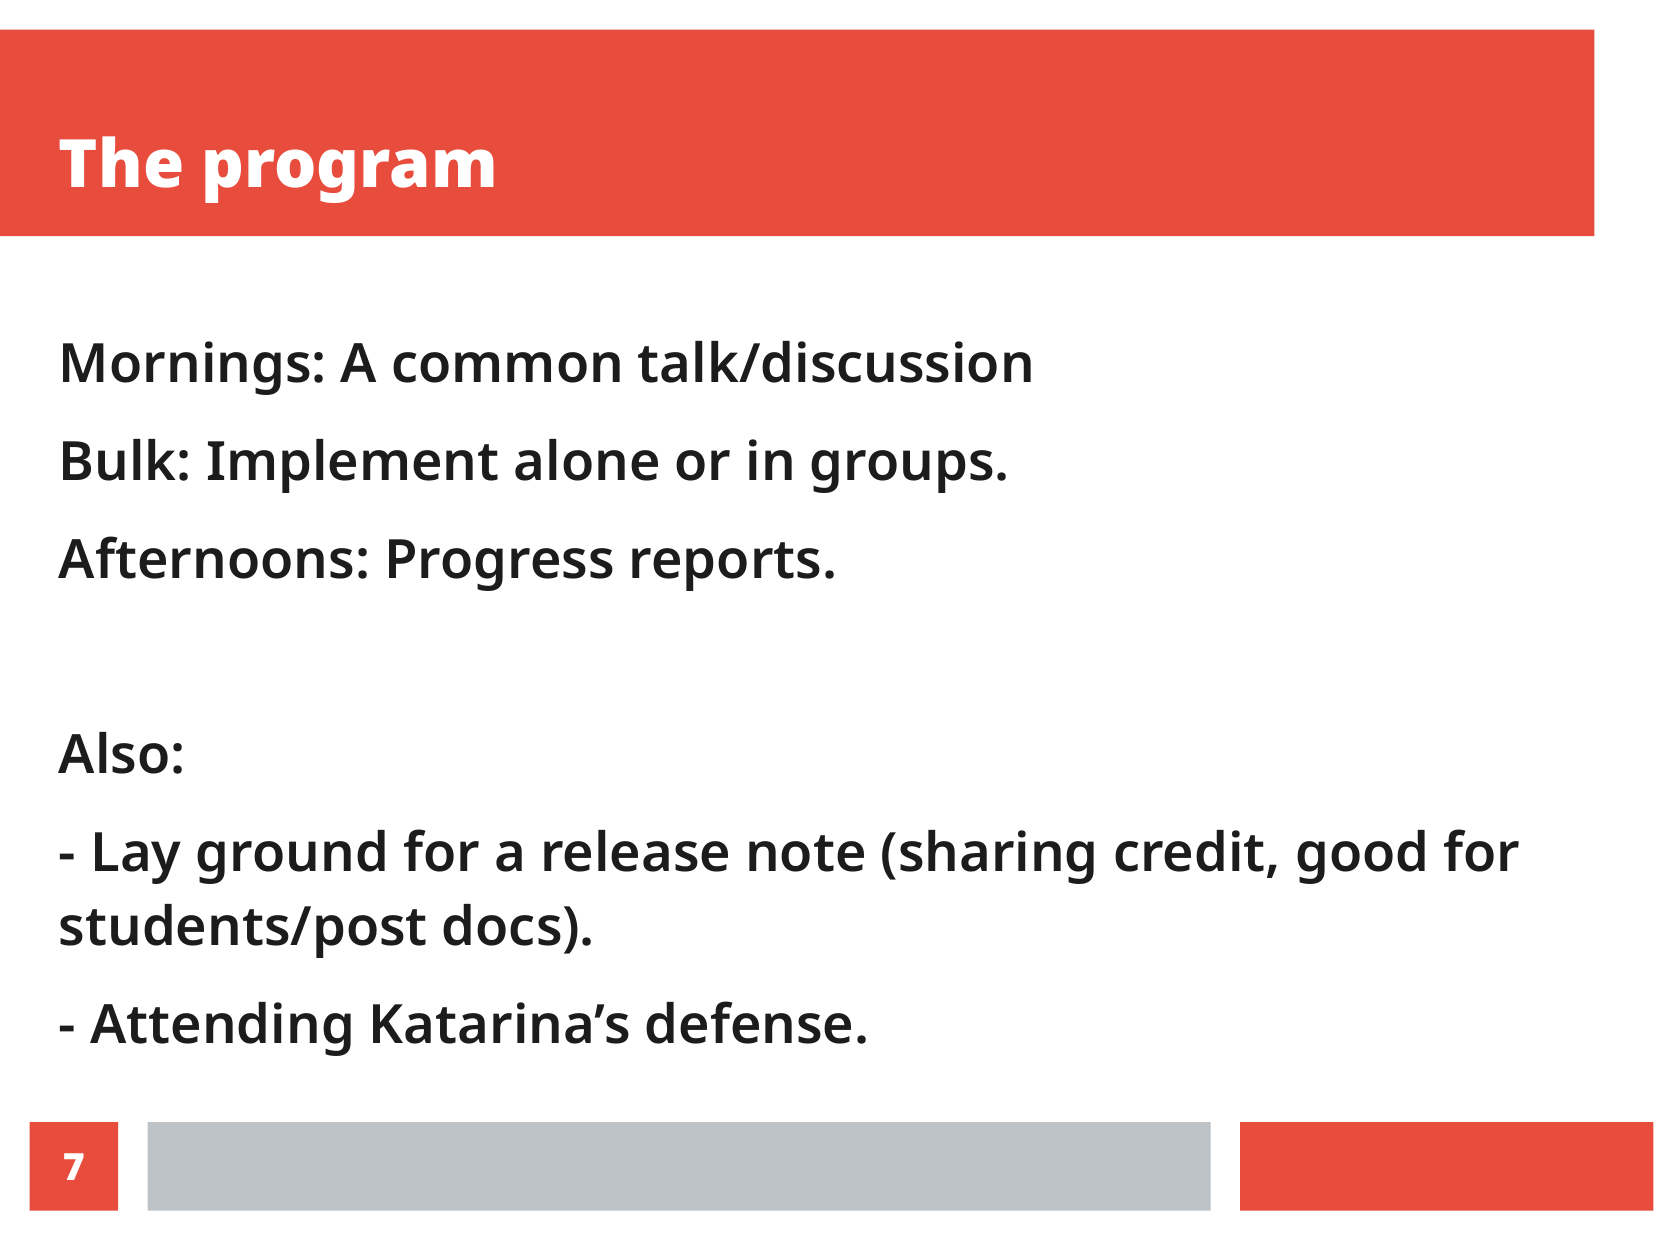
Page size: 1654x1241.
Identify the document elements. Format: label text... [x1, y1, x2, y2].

title The program [59, 59, 1595, 207]
list Mornings: A common talk/discussion Bulk: Implement alone or in groups. Afternoons: Progress reports. Also: - Lay ground for a release note (sharing credit, good for students/post docs). - Attending Katarina’s defense. [59, 324, 1565, 1093]
